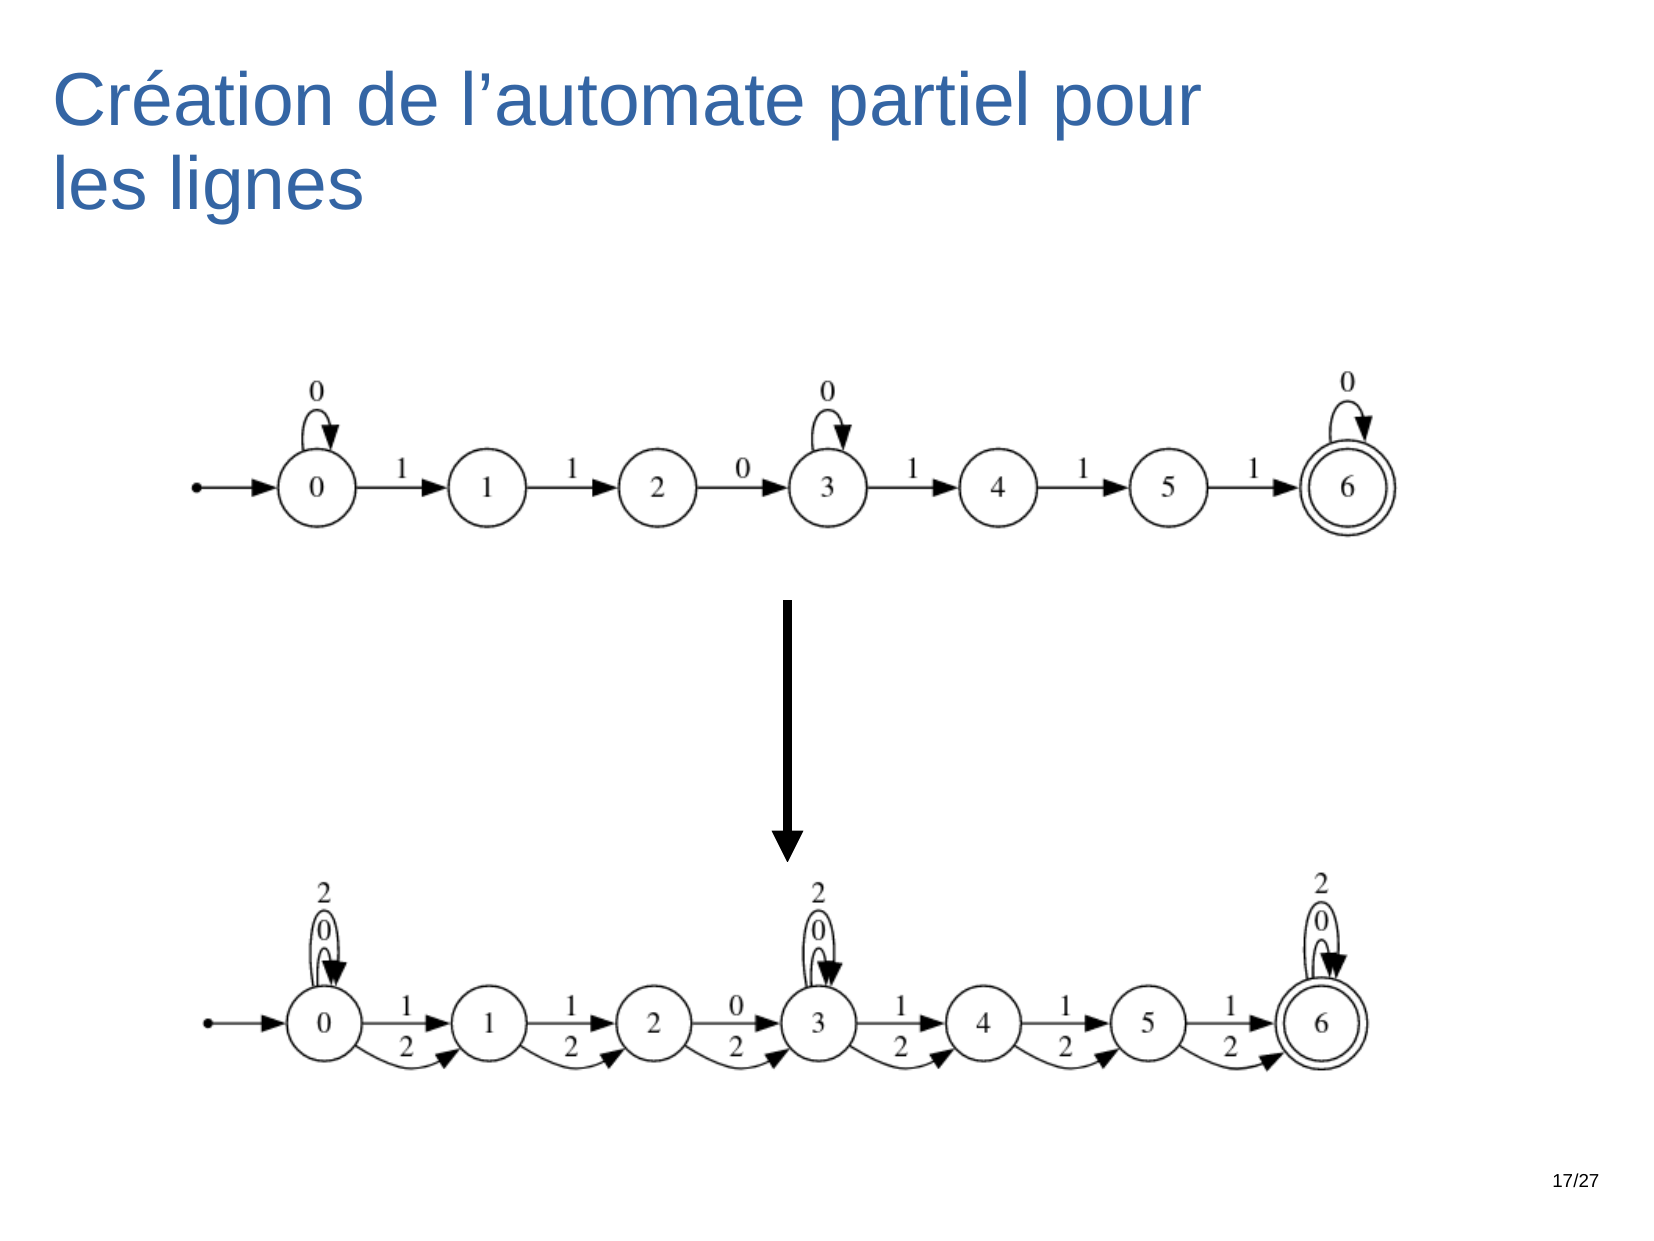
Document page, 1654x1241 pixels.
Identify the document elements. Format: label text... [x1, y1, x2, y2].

text_box 17/27 [1537, 1162, 1614, 1199]
picture [165, 862, 1426, 1102]
picture [150, 348, 1426, 563]
text_box Création de l’automate partiel pour les lignes [37, 50, 1238, 234]
